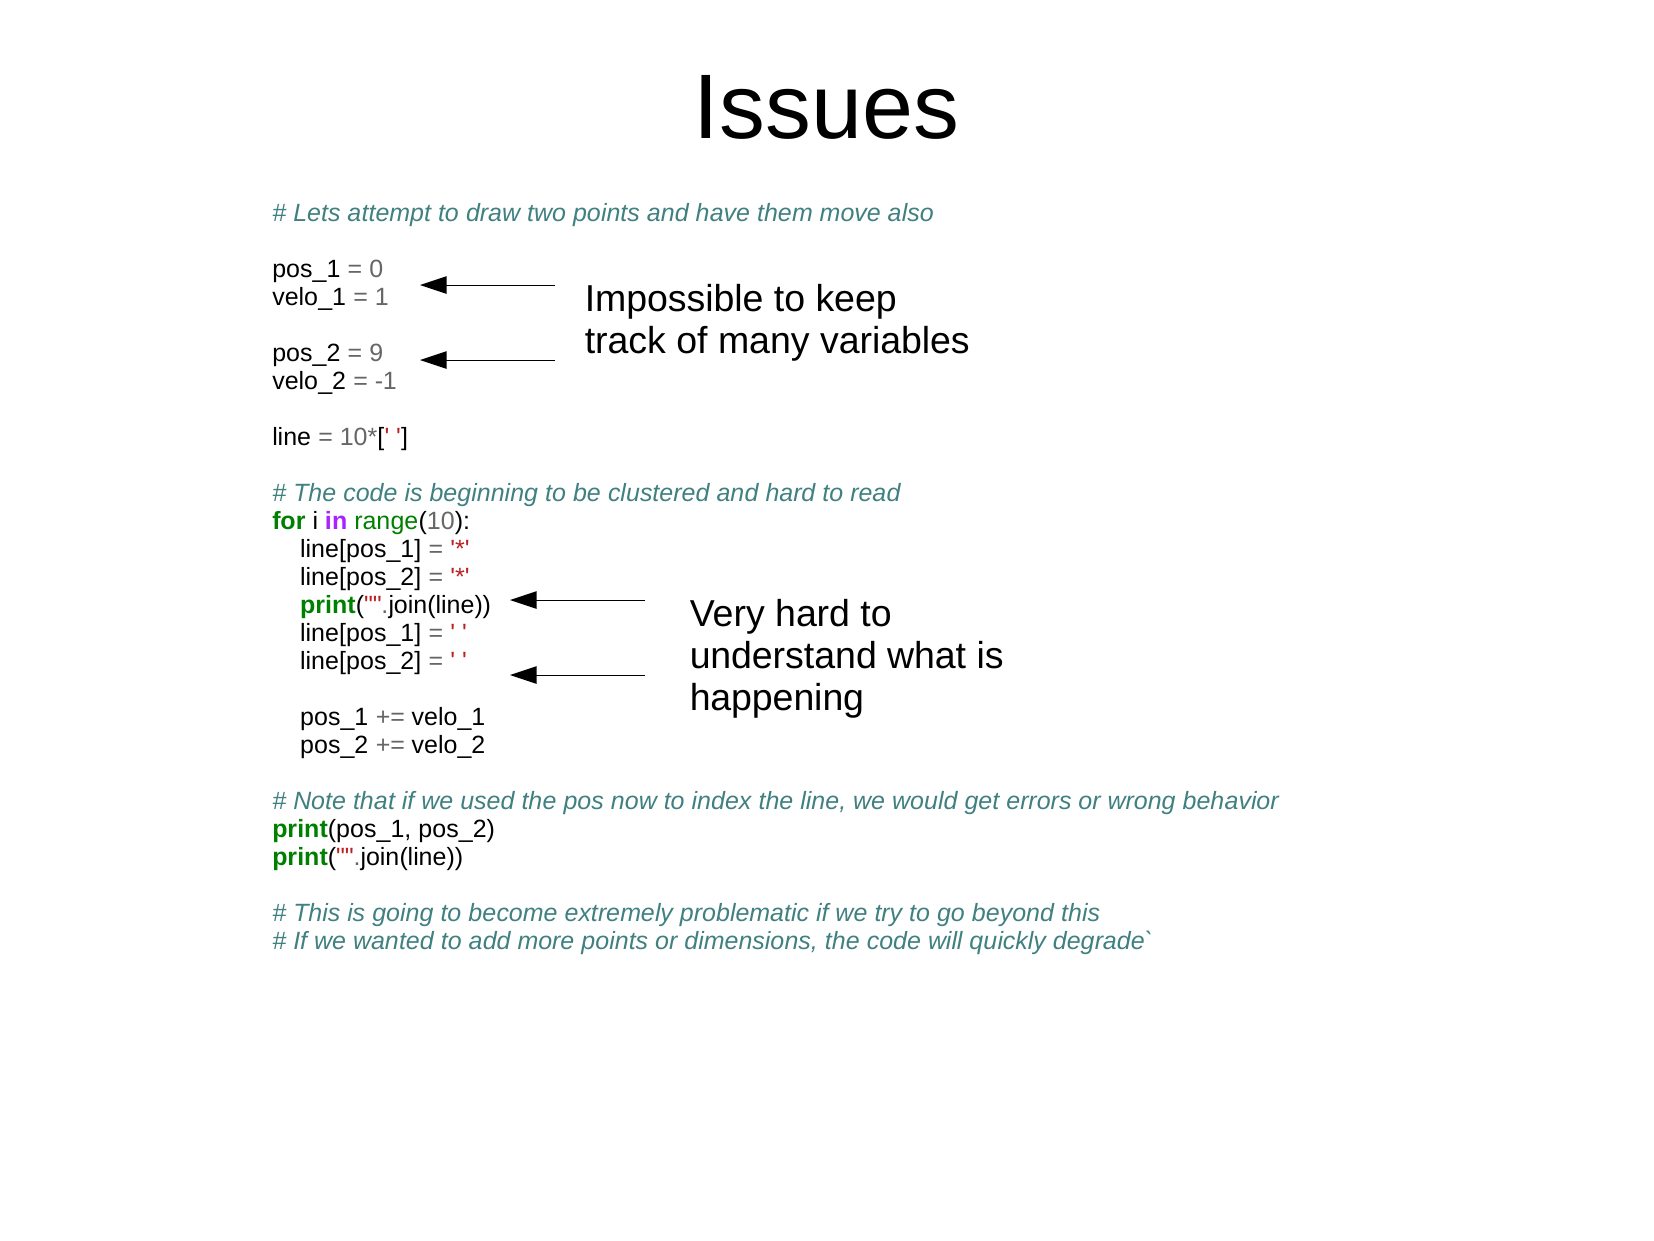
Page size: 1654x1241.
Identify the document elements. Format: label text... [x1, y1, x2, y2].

title Issues [82, 2, 1571, 211]
text_box Impossible to keep track of many variables [570, 270, 991, 361]
text_box # Lets attempt to draw two points and have them move also pos_1 = 0 velo_1 = 1 pos_2 = 9 velo_2 = -1 line = 10*[' '] # The code is beginning to be clustered and hard to read for i in range(10): line[pos_1] = '*' line[pos_2] = '*' print("".join(line)) line[pos_1] = ' ' line[pos_2] = ' ' pos_1 += velo_1 pos_2 += velo_2 # Note that if we used the pos now to index the line, we would get errors or wrong behavior print(pos_1, pos_2) print("".join(line)) # This is going to become extremely problematic if we try to go beyond this # If we wanted to add more points or dimensions, the code will quickly degrade` [257, 211, 1397, 1049]
text_box Very hard to understand what is happening [675, 585, 1066, 714]
